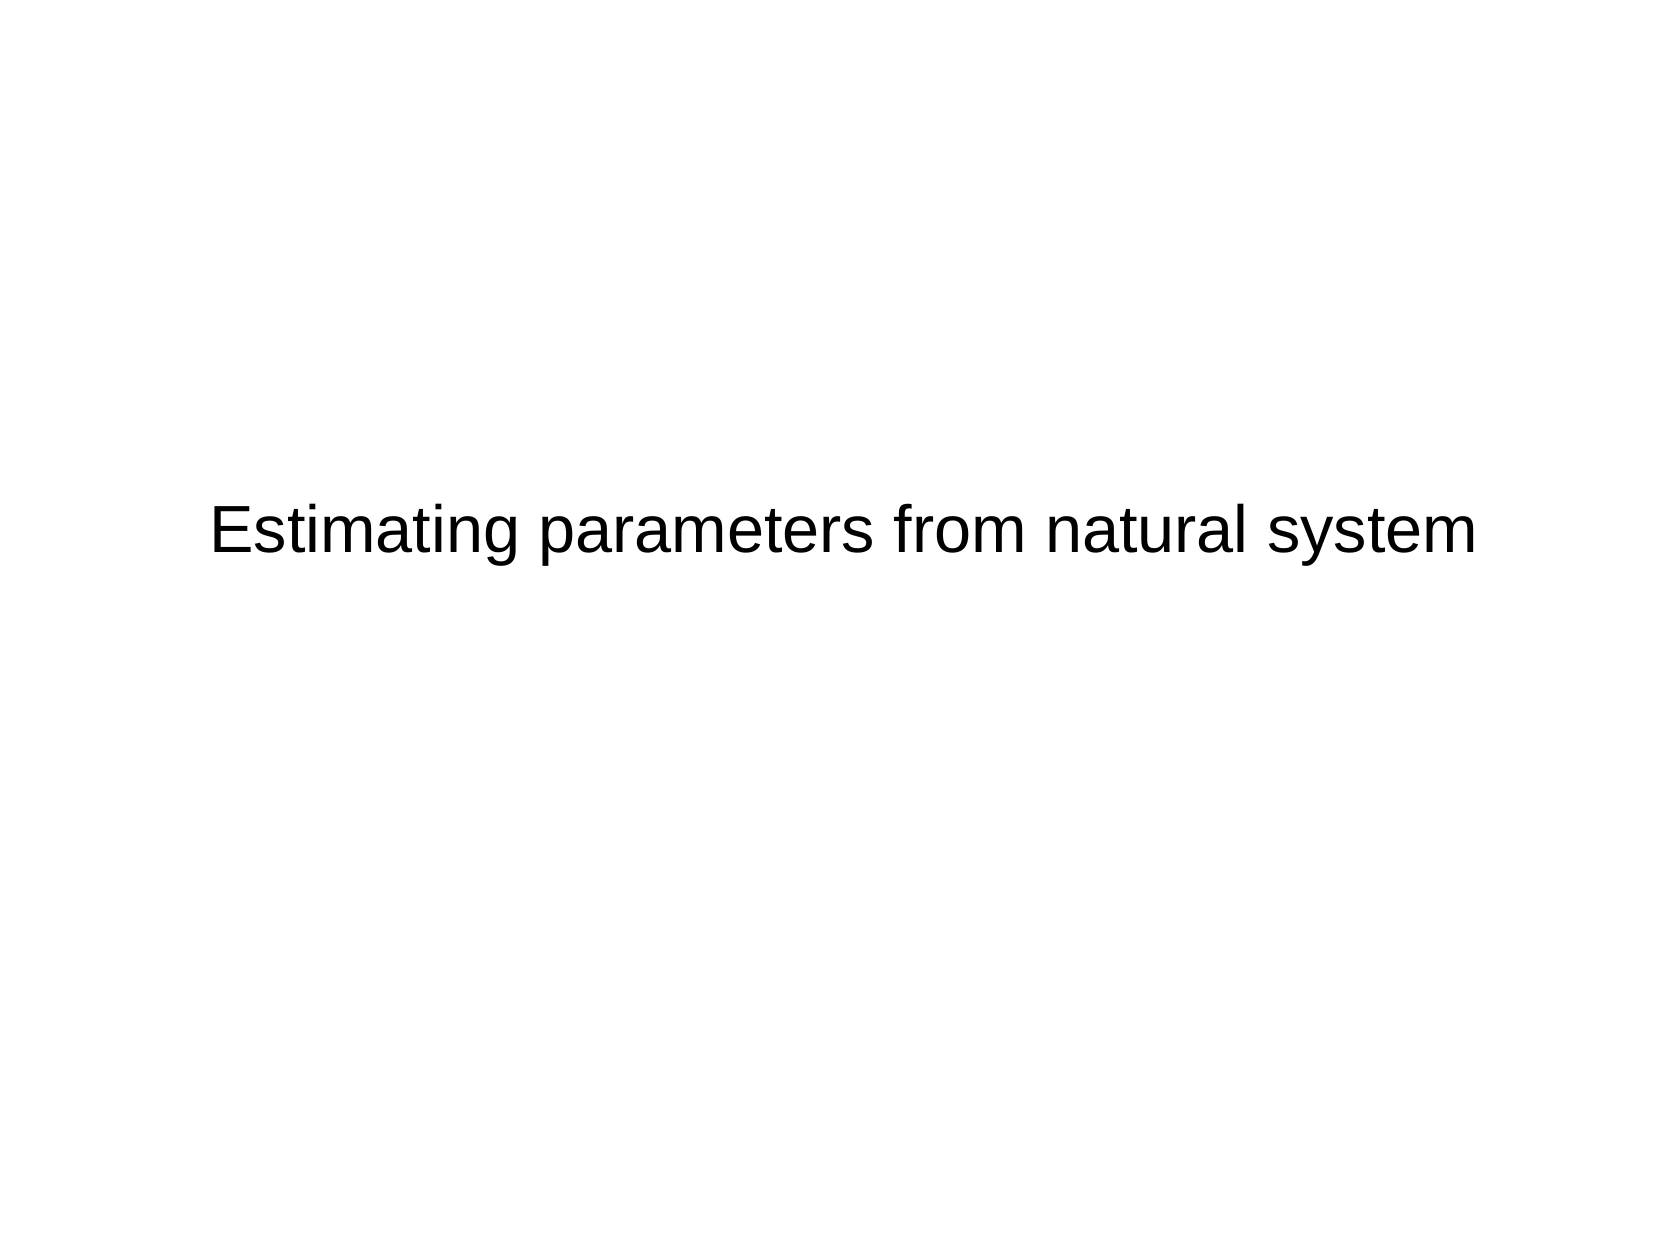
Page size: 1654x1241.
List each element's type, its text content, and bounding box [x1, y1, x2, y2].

subtitle Estimating parameters from natural system [82, 49, 1571, 1010]
